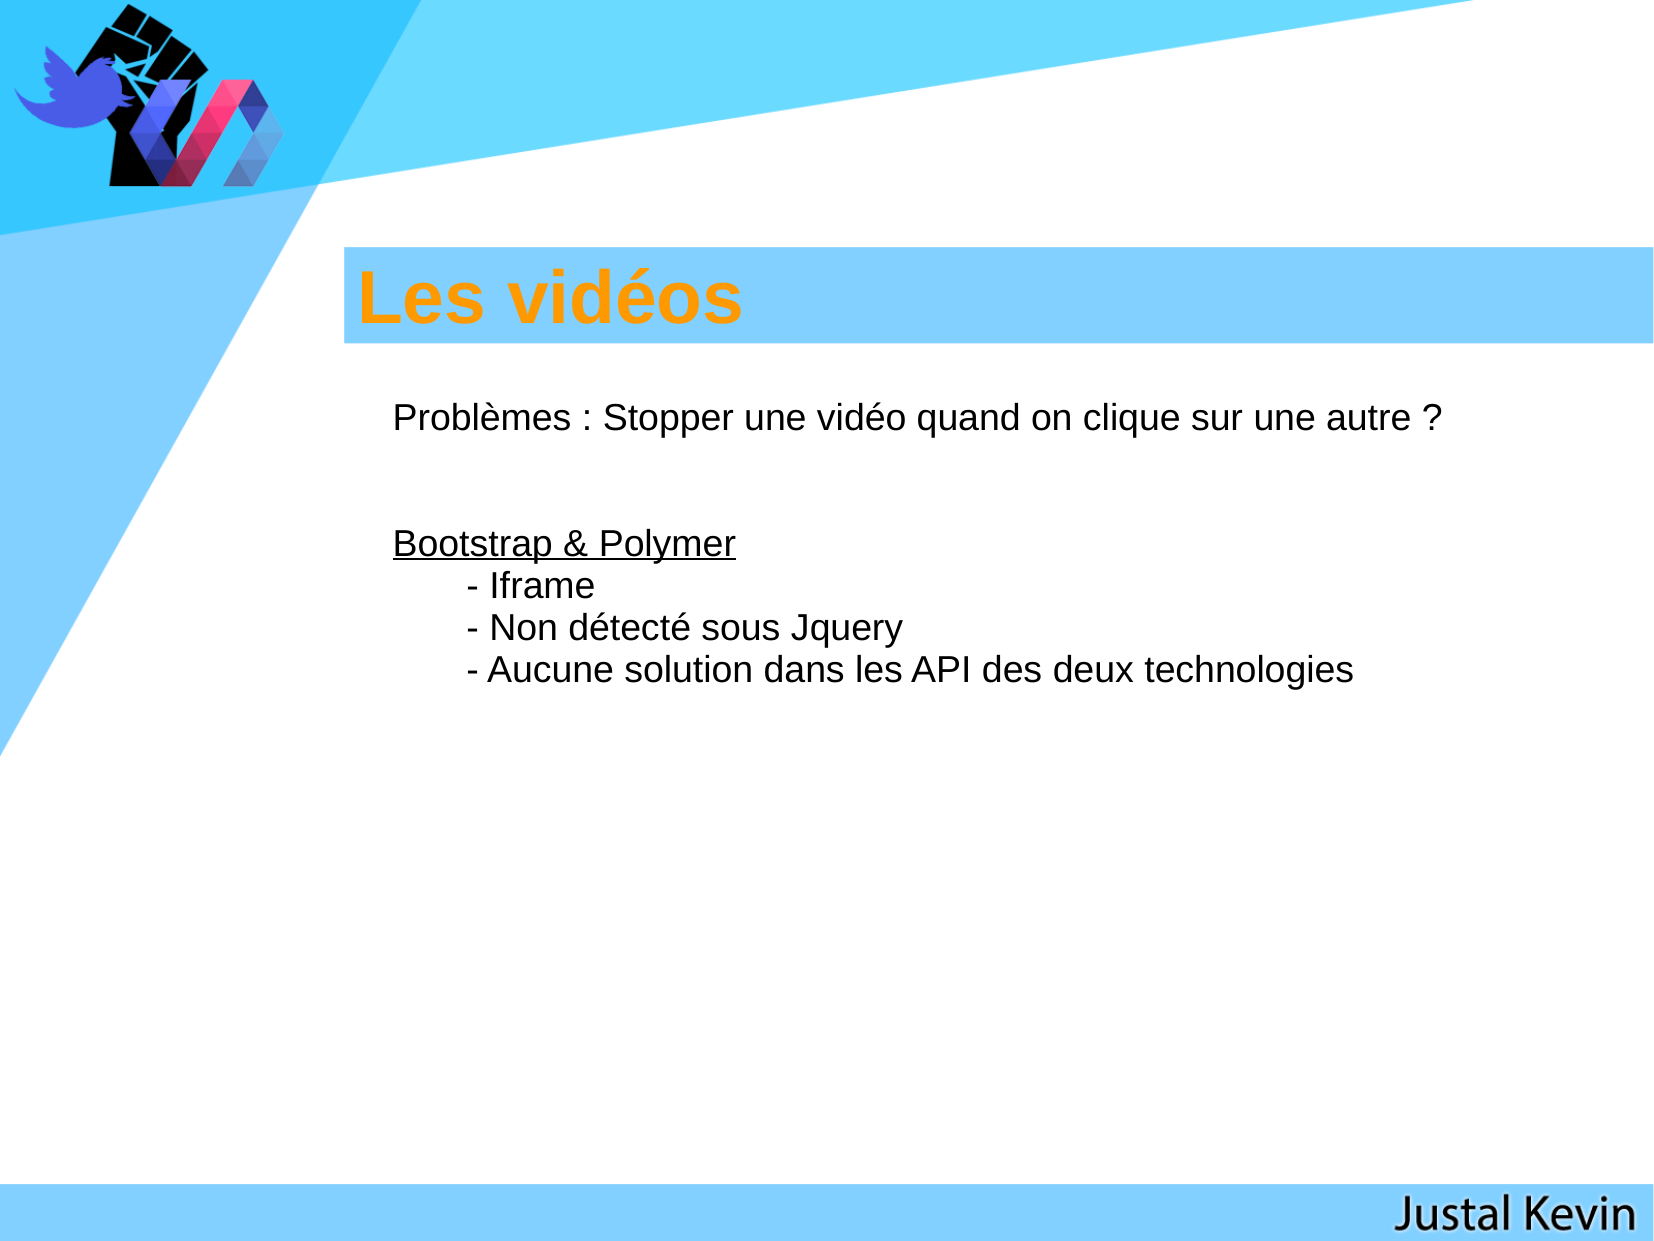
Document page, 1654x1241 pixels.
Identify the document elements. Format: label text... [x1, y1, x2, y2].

text_box Problèmes : Stopper une vidéo quand on clique sur une autre ? Bootstrap & Polymer - Iframe - Non détecté sous Jquery - Aucune solution dans les API des deux technologies [377, 346, 1619, 699]
picture [0, 0, 1654, 1241]
text_box Les vidéos [342, 248, 1654, 347]
